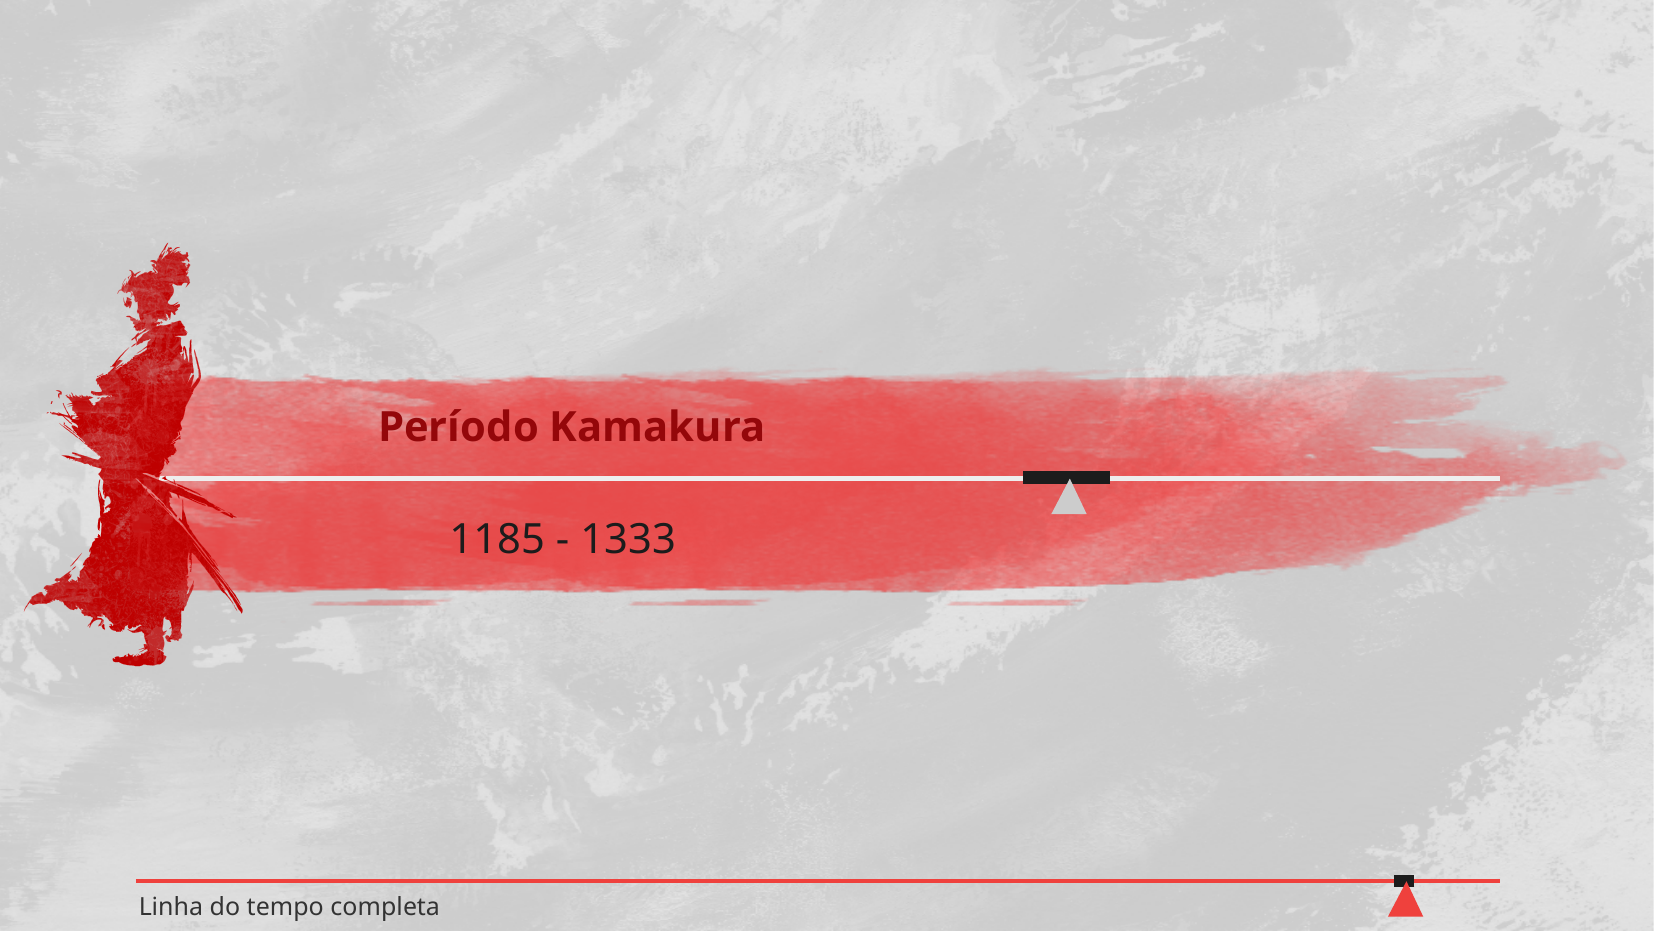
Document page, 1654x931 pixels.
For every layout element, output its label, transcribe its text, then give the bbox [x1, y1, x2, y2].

text_box Período Kamakura [363, 389, 814, 515]
text_box 1185 - 1333 [434, 500, 659, 571]
picture [0, 0, 1654, 931]
text_box Linha do tempo completa [124, 880, 532, 926]
text_box [1387, 881, 1424, 917]
text_box [1051, 478, 1087, 515]
